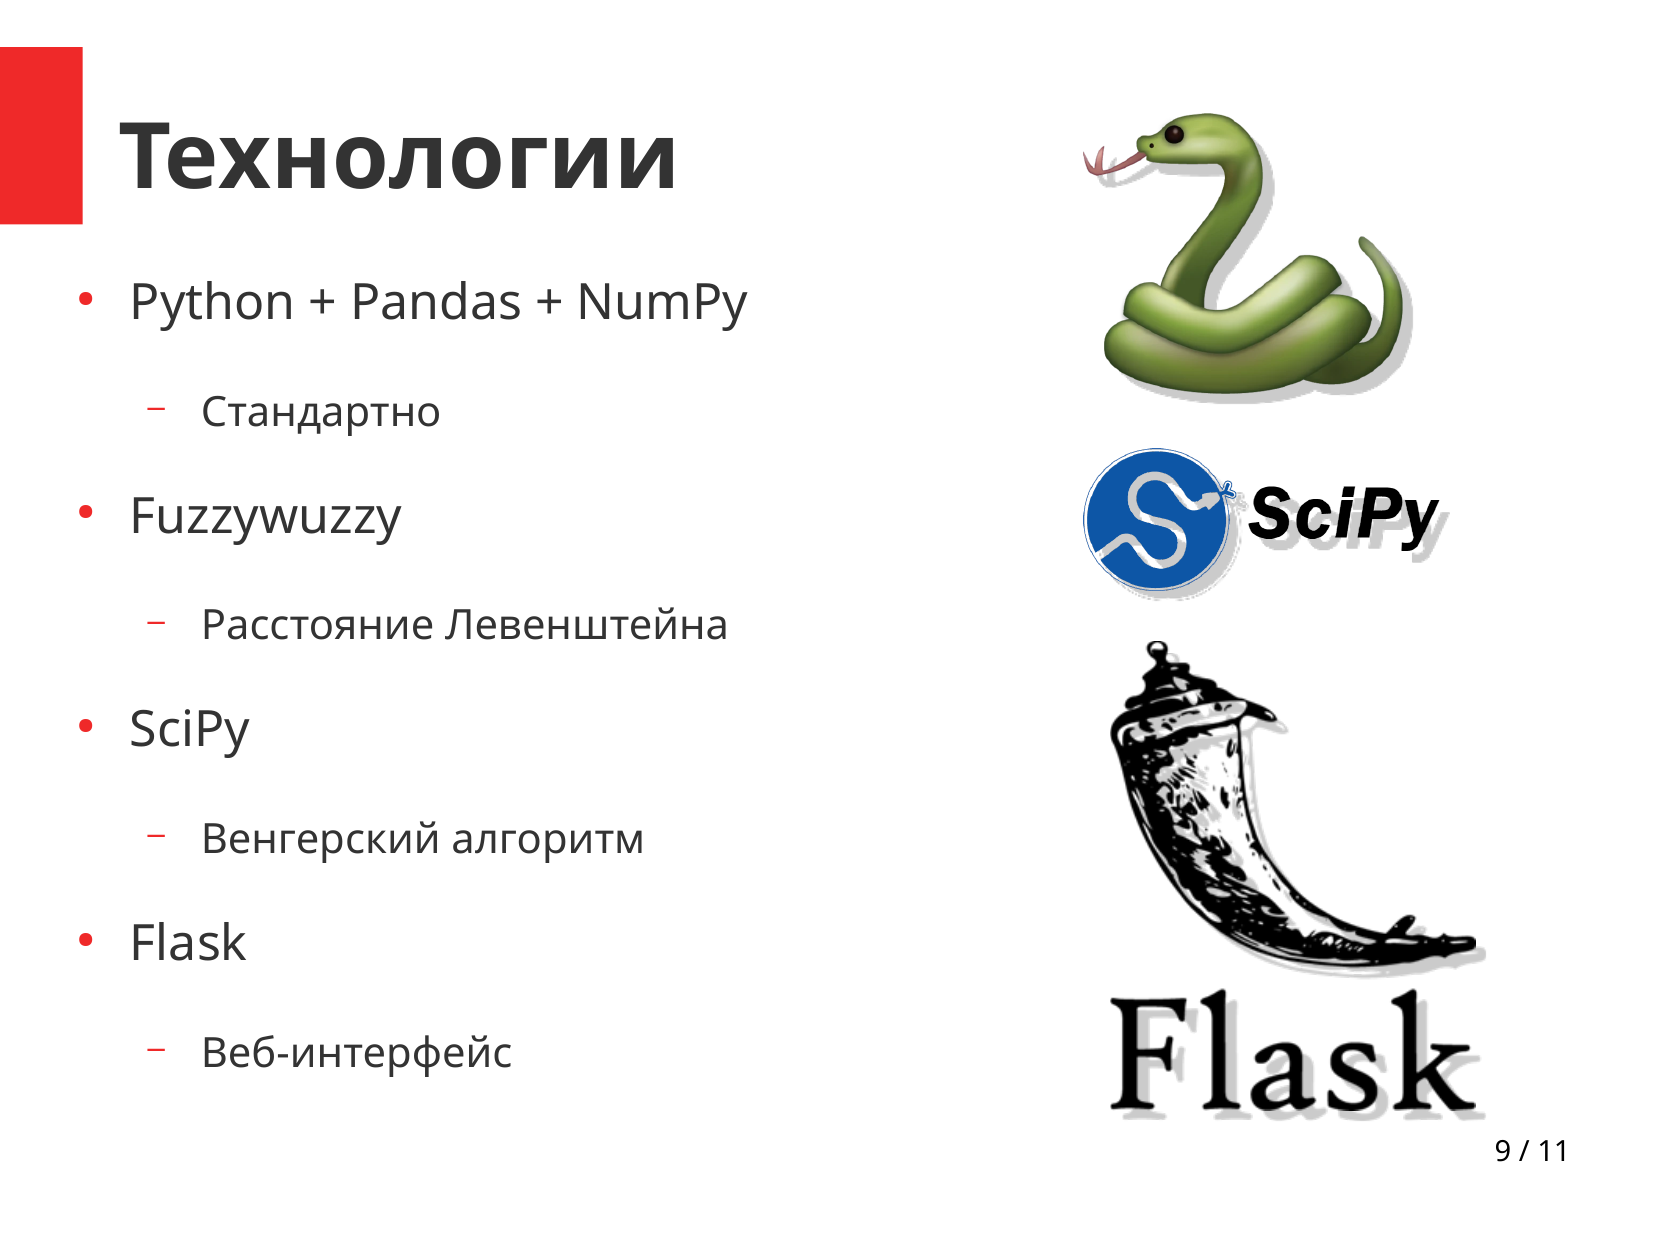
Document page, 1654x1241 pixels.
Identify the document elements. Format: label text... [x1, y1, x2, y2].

title Технологии [118, 49, 1571, 257]
list Python + Pandas + NumPy Стандартно Fuzzywuzzy Расстояние Левенштейна SciPy Венгерский алгоритм Flask Веб-интерфейс [59, 265, 993, 986]
picture [1110, 641, 1476, 1111]
picture [1083, 448, 1441, 591]
picture [1083, 113, 1403, 394]
